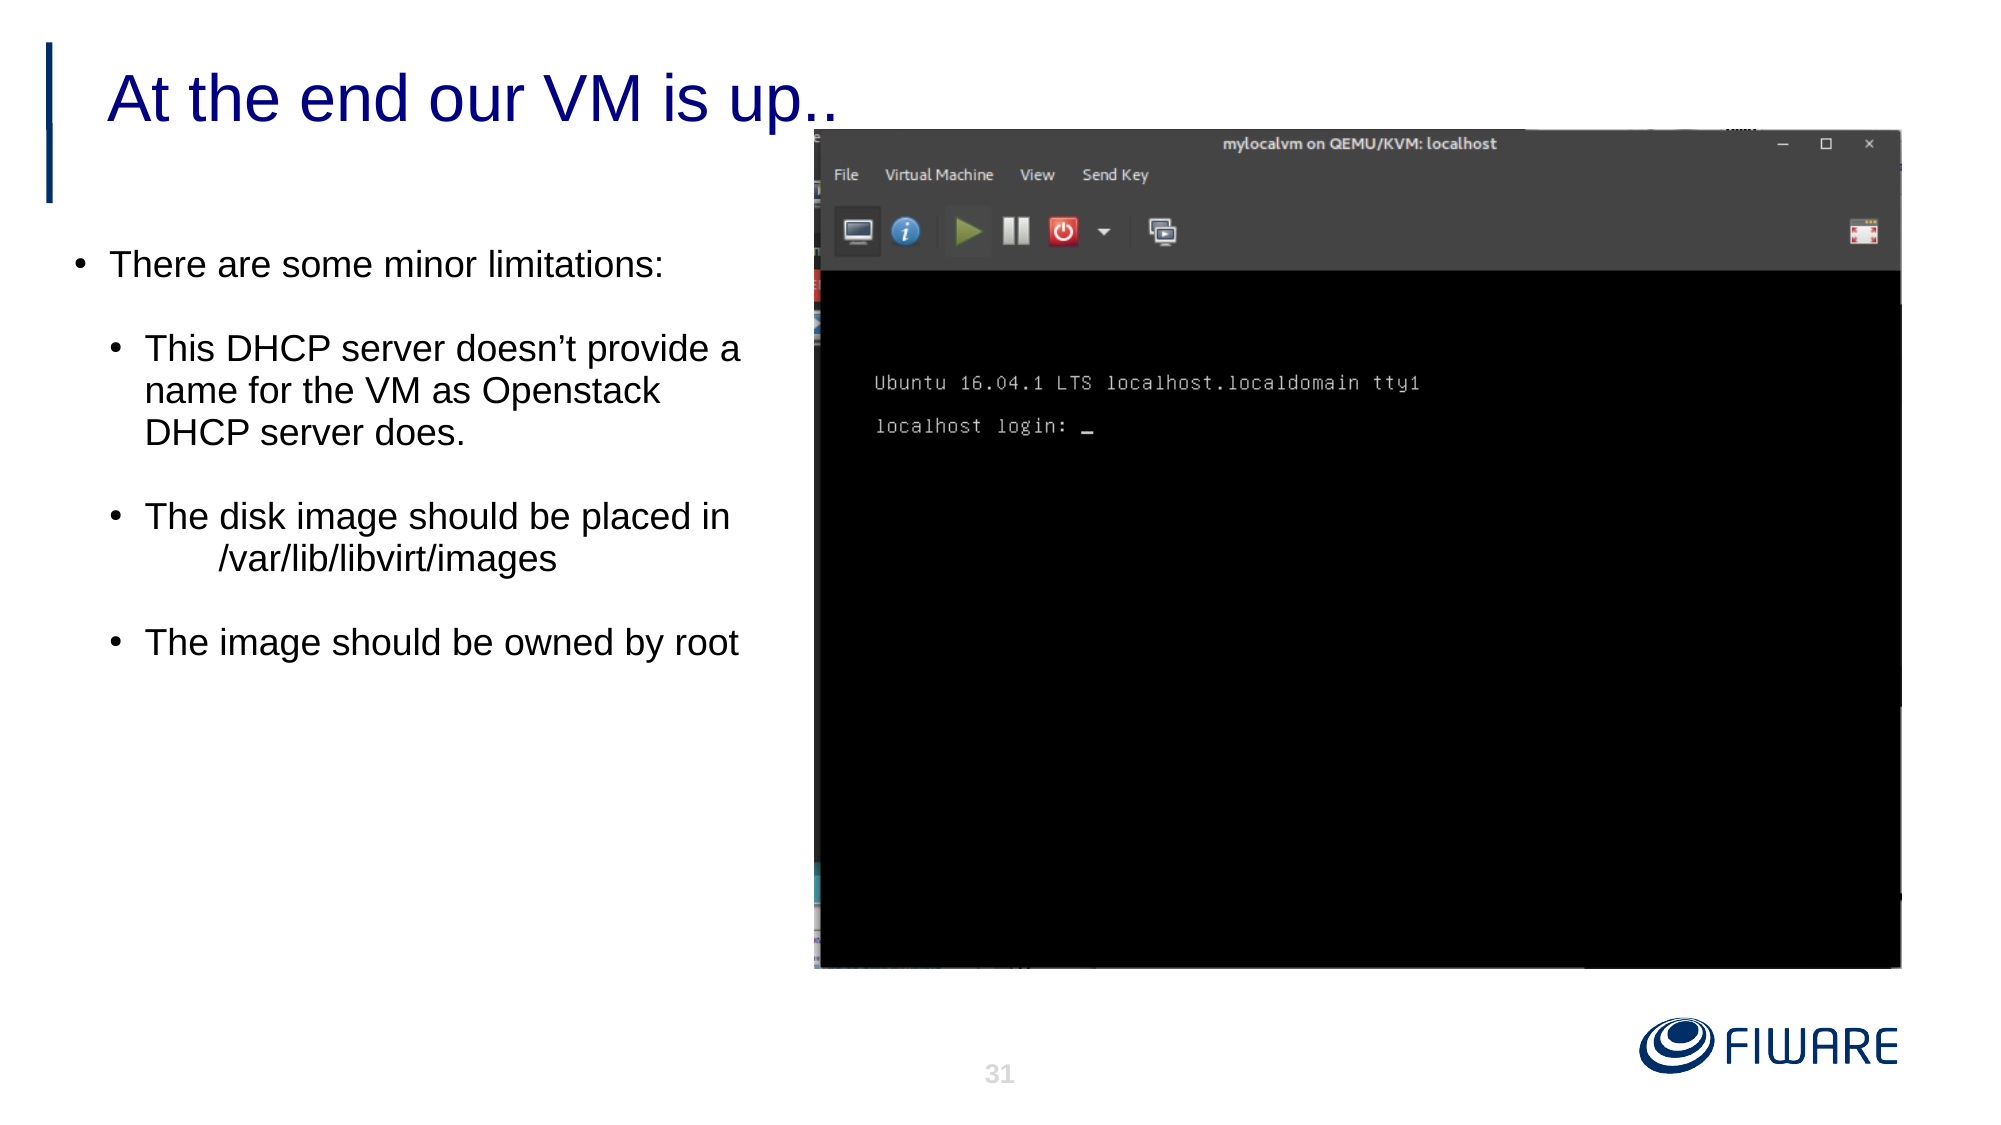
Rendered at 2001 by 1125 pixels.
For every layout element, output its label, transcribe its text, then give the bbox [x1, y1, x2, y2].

picture [1635, 1012, 1905, 1077]
slide_number <number> [887, 1042, 1113, 1103]
title At the end our VM is up.. [92, 47, 1704, 250]
text_box There are some minor limitations: This DHCP server doesn’t provide a name for the VM as Openstack DHCP server does. The disk image should be placed in /var/lib/libvirt/images The image should be owned by root [59, 236, 792, 713]
picture [814, 129, 1902, 969]
